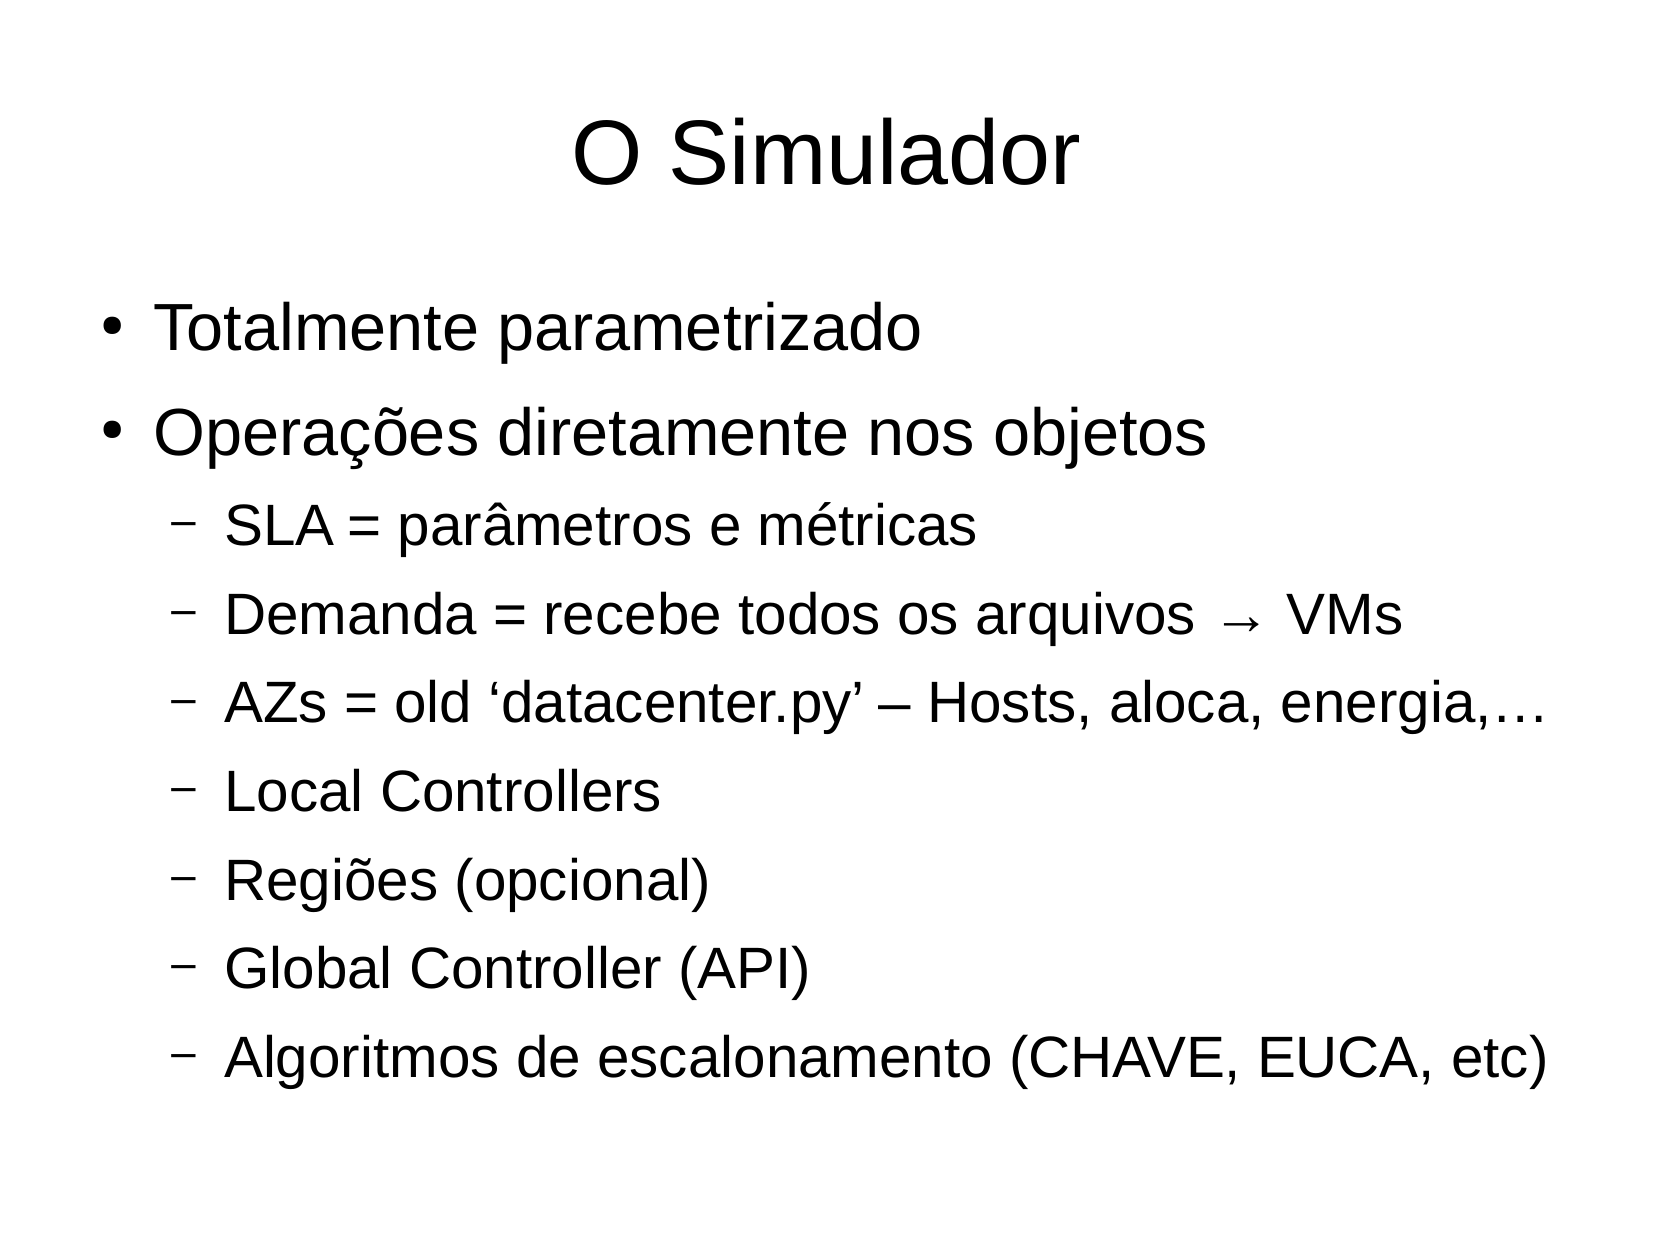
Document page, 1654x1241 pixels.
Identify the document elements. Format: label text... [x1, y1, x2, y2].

list Totalmente parametrizado Operações diretamente nos objetos SLA = parâmetros e métricas Demanda = recebe todos os arquivos → VMs AZs = old ‘datacenter.py’ – Hosts, aloca, energia,… Local Controllers Regiões (opcional) Global Controller (API) Algoritmos de escalonamento (CHAVE, EUCA, etc) [82, 290, 1571, 1182]
title O Simulador [82, 49, 1571, 257]
